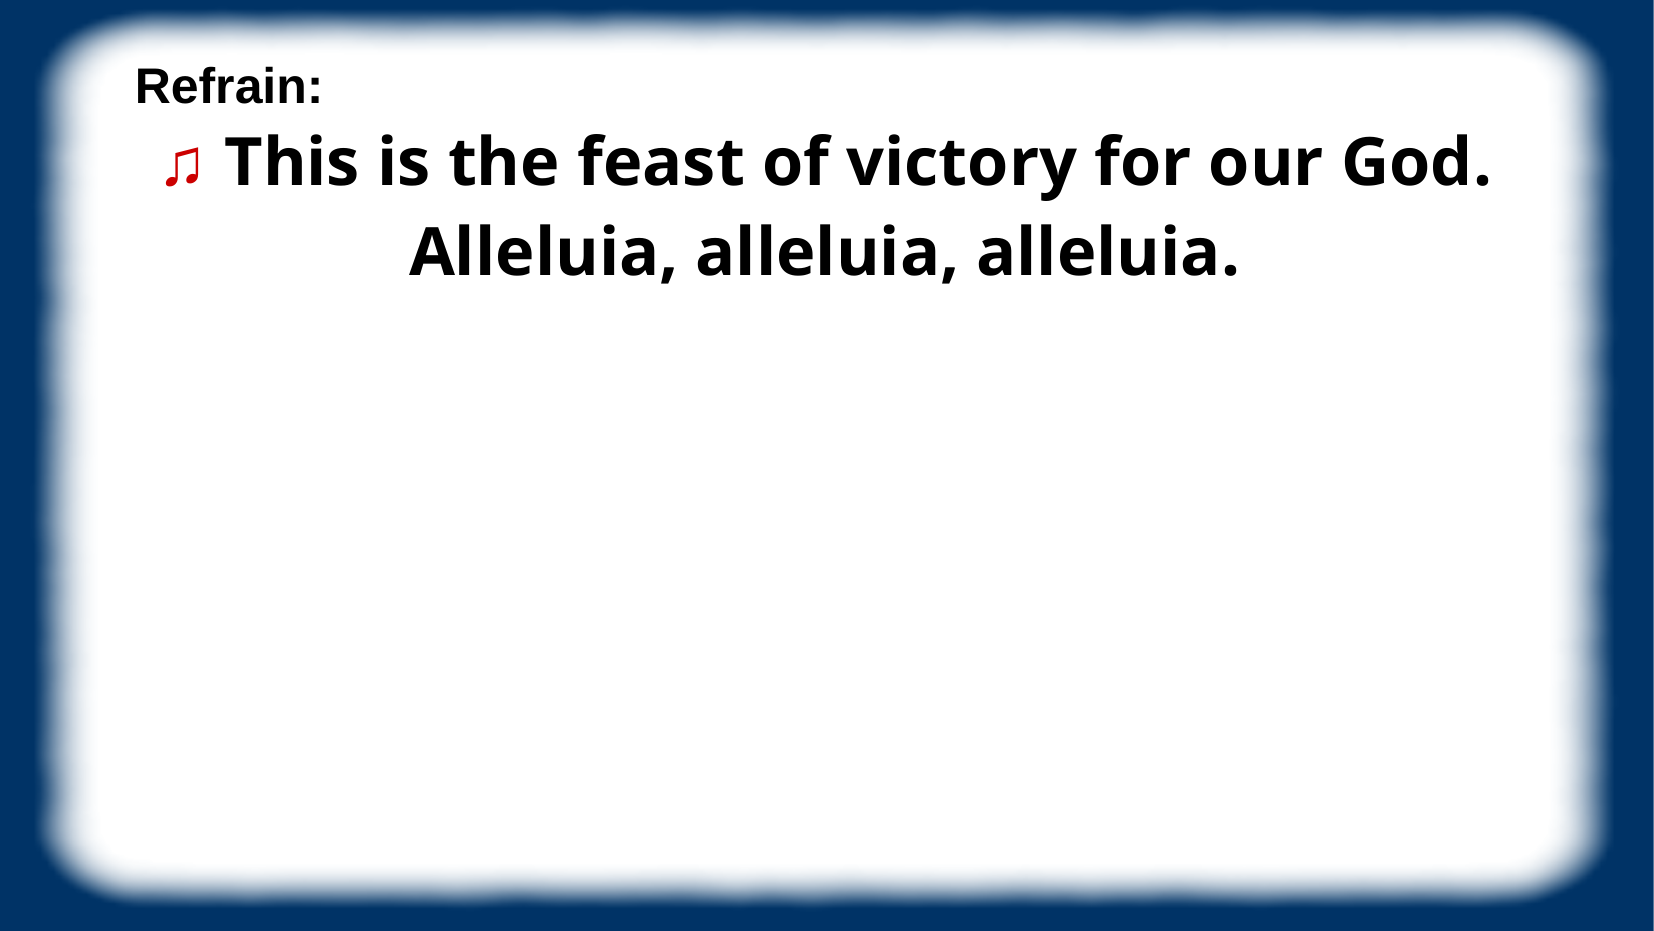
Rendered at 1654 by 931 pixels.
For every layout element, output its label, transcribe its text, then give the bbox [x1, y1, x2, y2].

text_box Refrain: ♫ This is the feast of victory for our God. Alleluia, alleluia, alleluia. [120, 50, 1531, 299]
picture [0, 0, 1654, 931]
